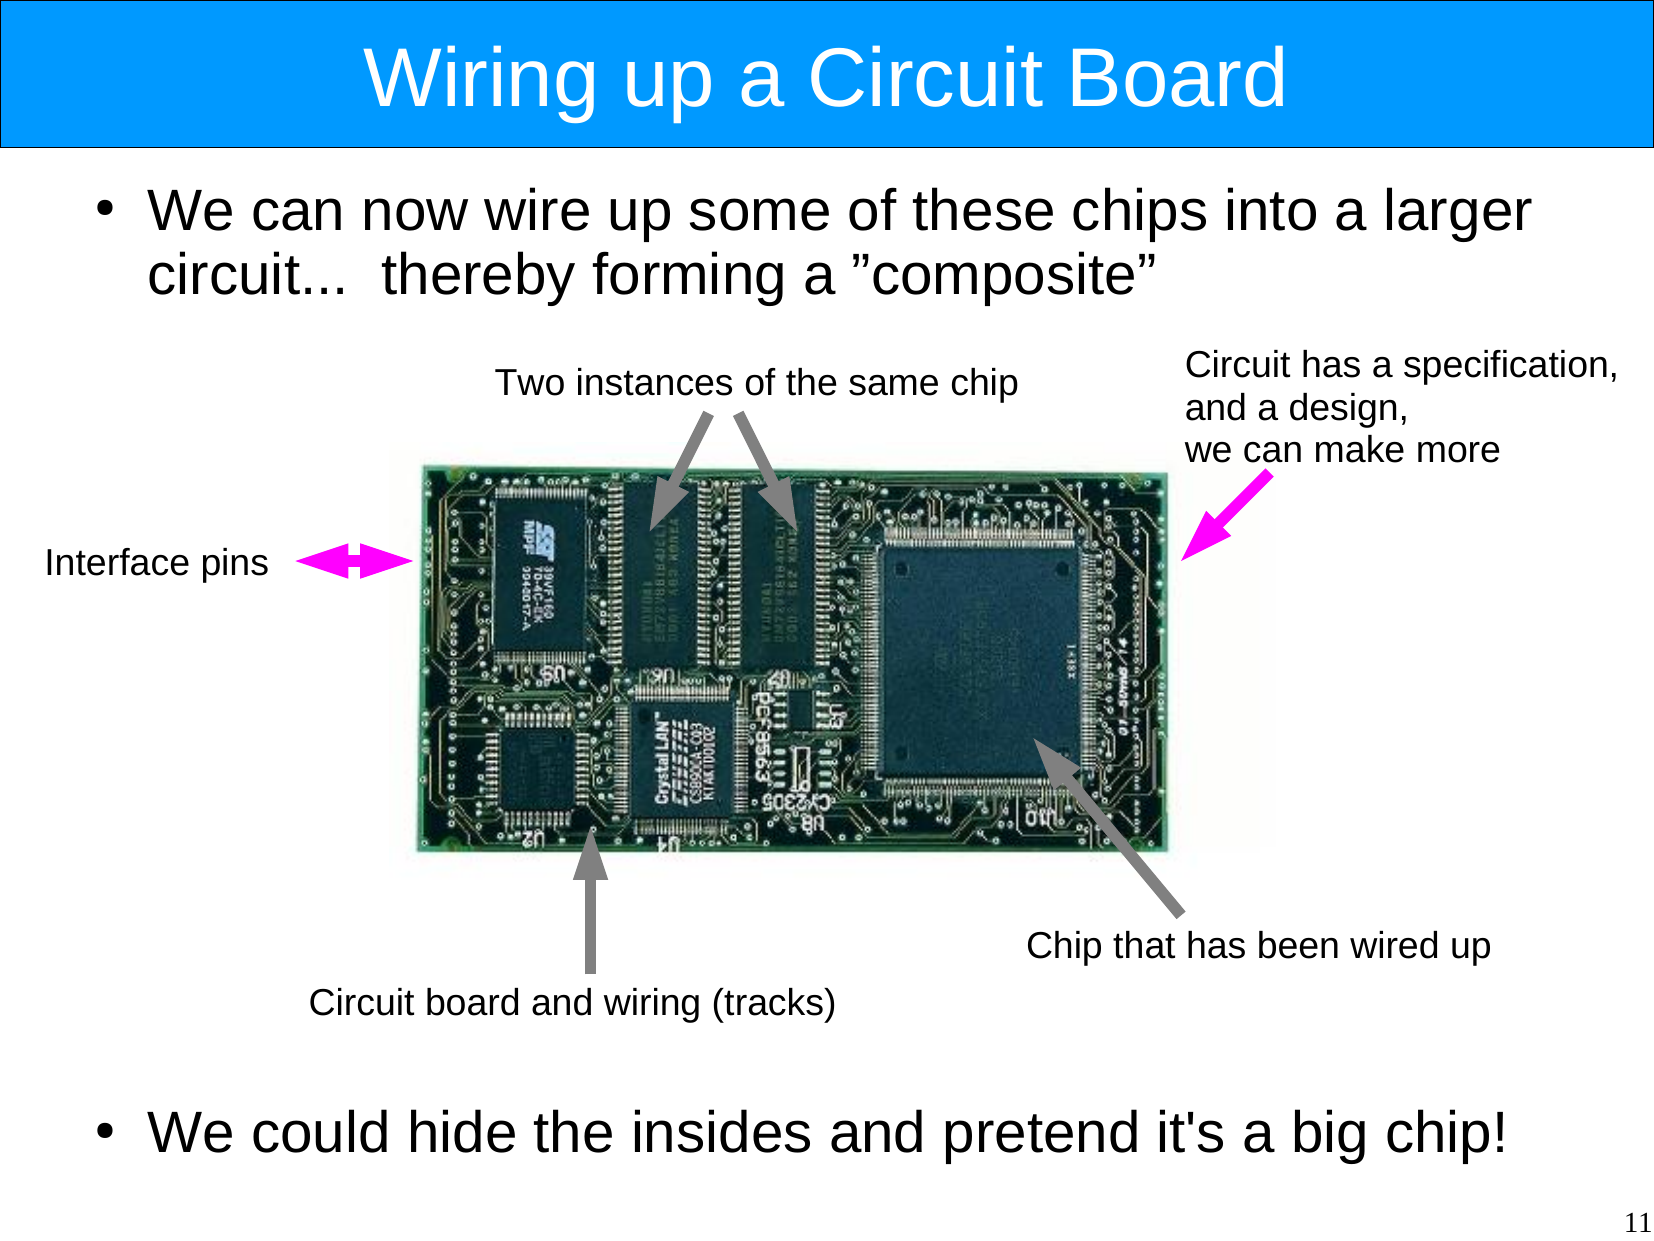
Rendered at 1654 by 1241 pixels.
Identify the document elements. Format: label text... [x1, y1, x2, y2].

text_box Circuit has a specification, and a design, we can make more [1170, 336, 1635, 478]
list We can now wire up some of these chips into a larger circuit... thereby forming a ”composite” We could hide the insides and pretend it's a big chip! [76, 177, 1565, 1196]
text_box Two instances of the same chip [479, 354, 1034, 412]
text_box Chip that has been wired up [1011, 917, 1507, 975]
text_box Circuit board and wiring (tracks) [293, 974, 852, 1032]
text_box Interface pins [29, 533, 284, 591]
title Wiring up a Circuit Board [82, 13, 1571, 142]
